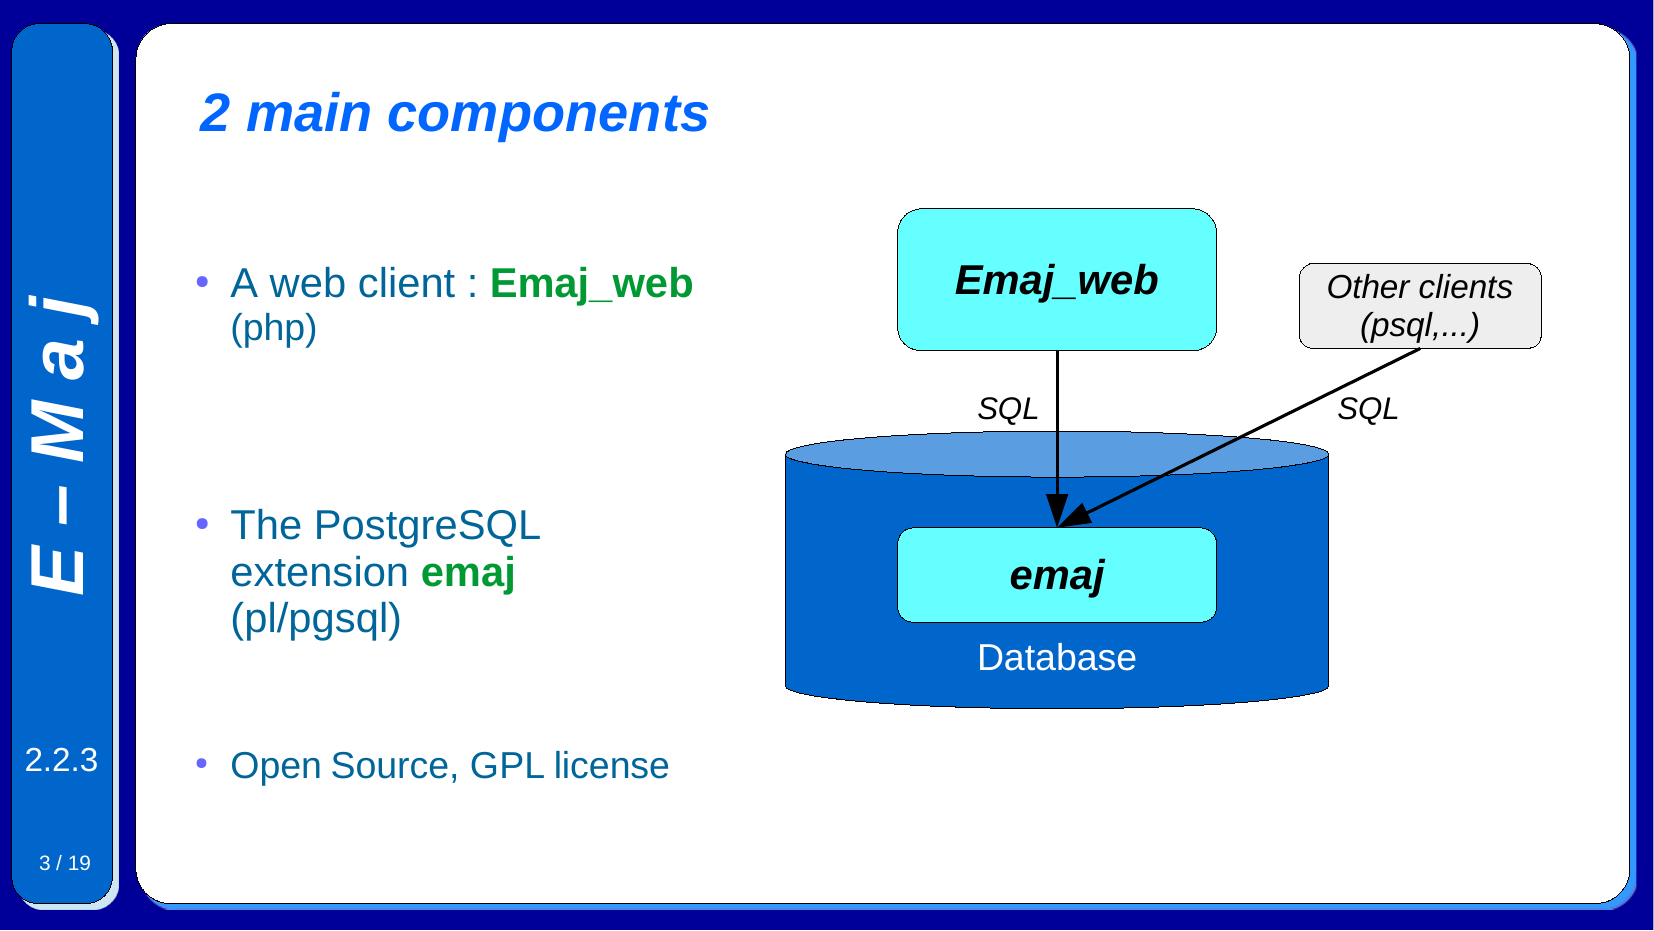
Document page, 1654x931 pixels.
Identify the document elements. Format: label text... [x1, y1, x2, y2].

title 2 main components [200, 34, 1575, 191]
list Open Source, GPL license [177, 744, 839, 851]
text_box Database [1059, 476, 1156, 524]
text_box SQL [1322, 383, 1415, 434]
text_box Other clients (psql,...) [1299, 263, 1542, 349]
text_box emaj [897, 527, 1217, 623]
text_box Database [785, 456, 1329, 709]
list The PostgreSQL extension emaj (pl/pgsql) [177, 501, 709, 642]
list A web client : Emaj_web (php) [177, 259, 768, 414]
text_box Emaj_web [897, 208, 1217, 351]
text_box SQL [962, 383, 1055, 434]
